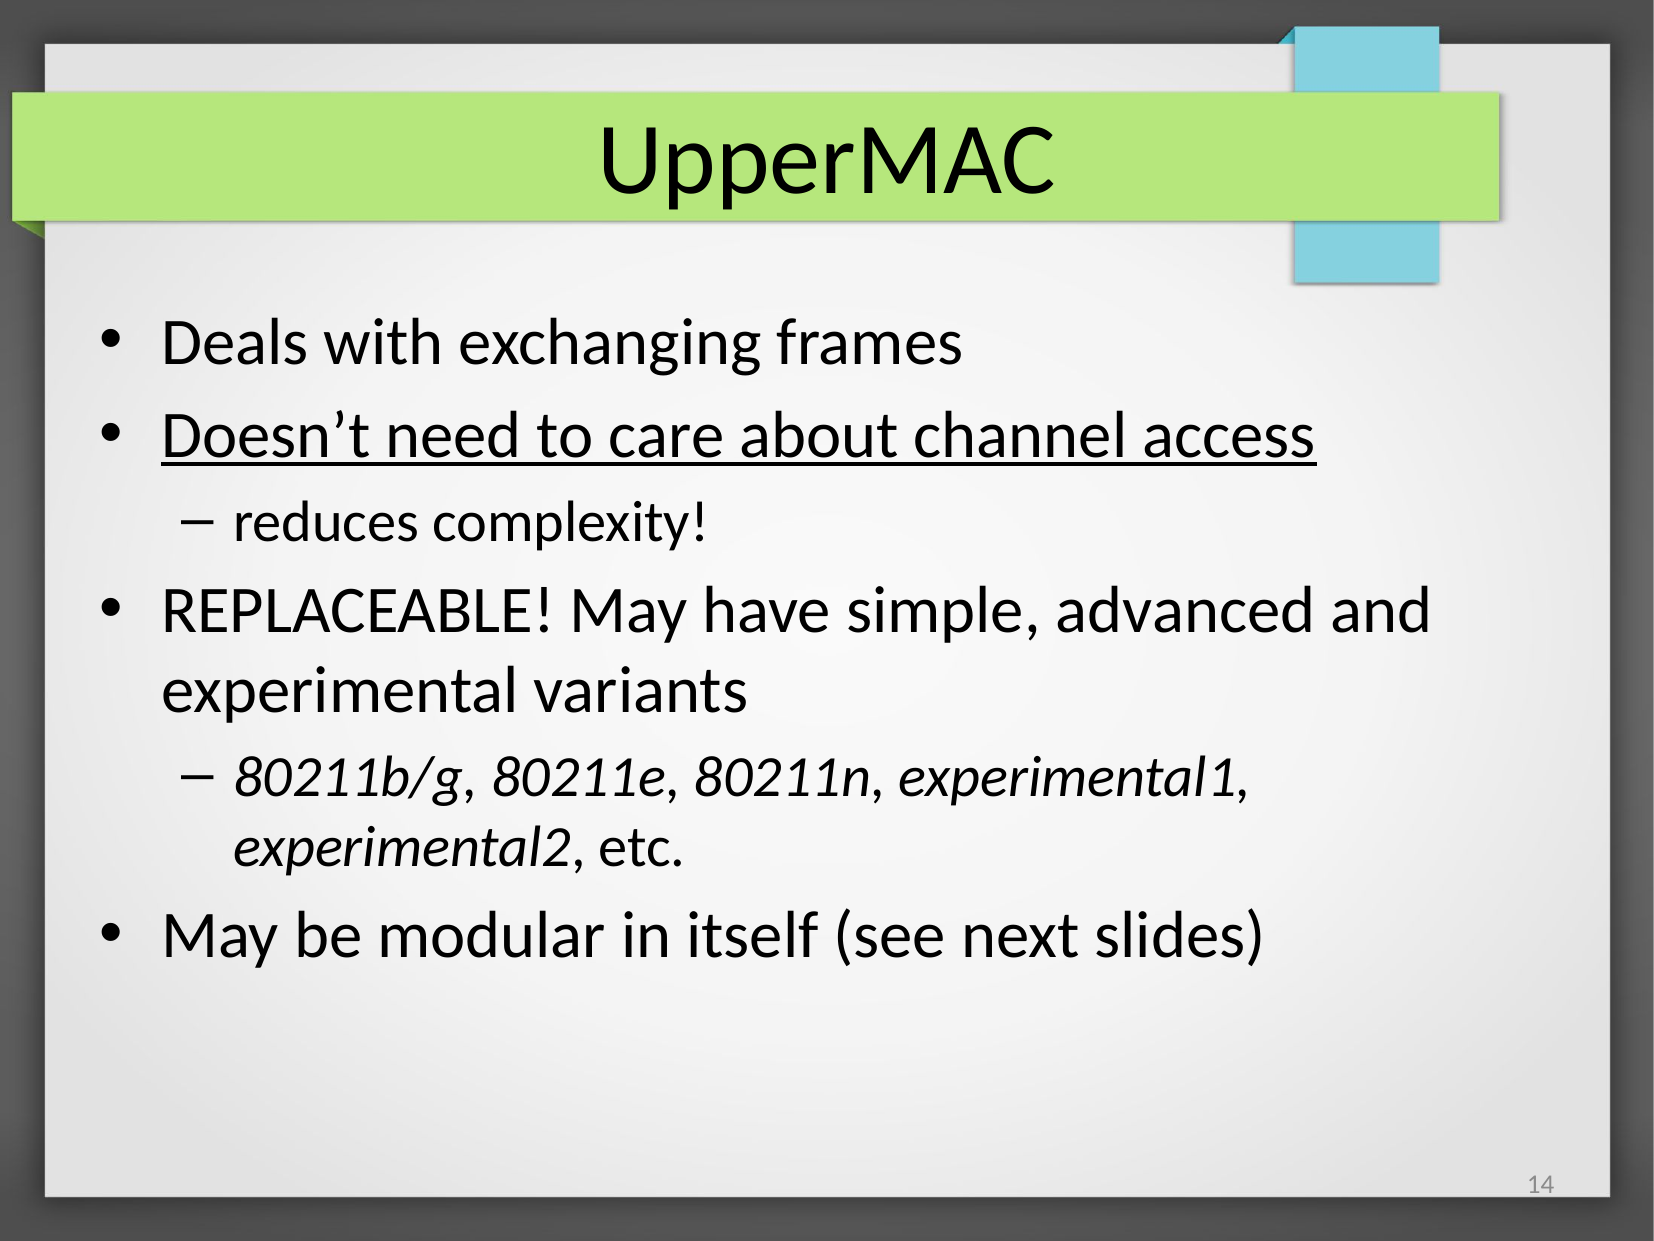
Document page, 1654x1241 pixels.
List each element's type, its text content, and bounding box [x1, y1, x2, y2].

list Deals with exchanging frames Doesn’t need to care about channel access reduces complexity! REPLACEABLE! May have simple, advanced and experimental variants 80211b/g, 80211e, 80211n, experimental1, experimental2, etc. May be modular in itself (see next slides) [82, 289, 1571, 1108]
title UpperMAC [82, 49, 1571, 257]
slide_number <number> [1185, 1149, 1571, 1216]
picture [0, 0, 1654, 1241]
